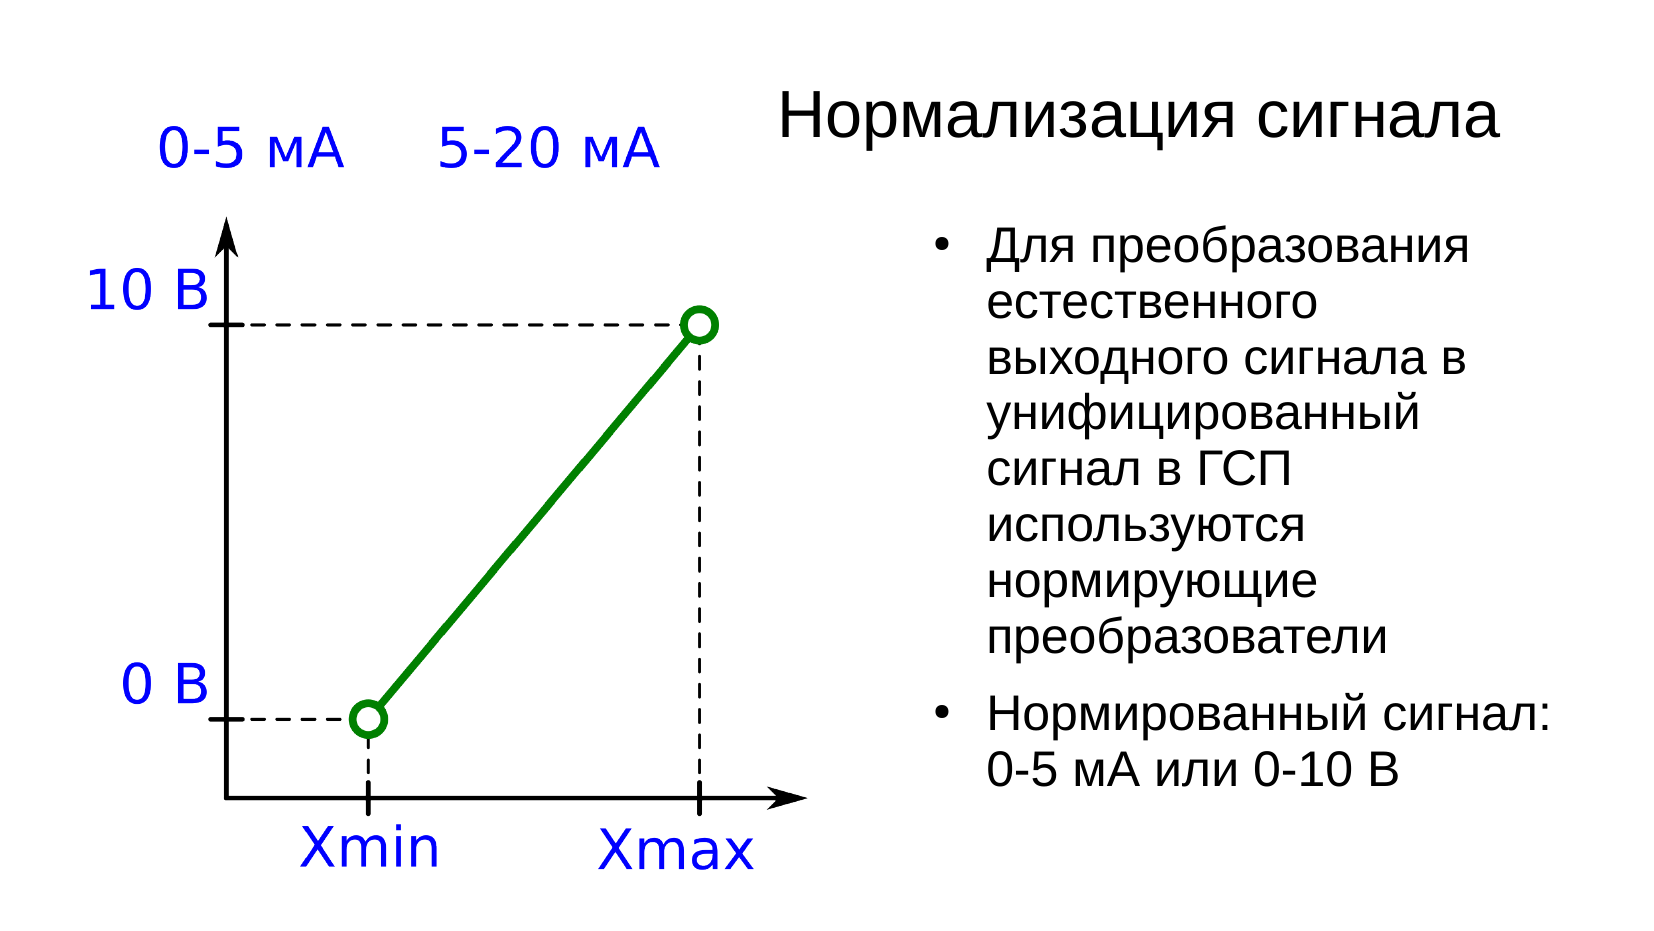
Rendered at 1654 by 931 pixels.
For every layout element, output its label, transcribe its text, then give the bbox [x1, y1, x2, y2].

list Для преобразования естественного выходного сигнала в унифицированный сигнал в ГСП используются нормирующие преобразователи Нормированный сигнал: 0-5 мА или 0-10 В [915, 217, 1571, 857]
picture [29, 88, 857, 916]
title Нормализация сигнала [708, 37, 1571, 193]
